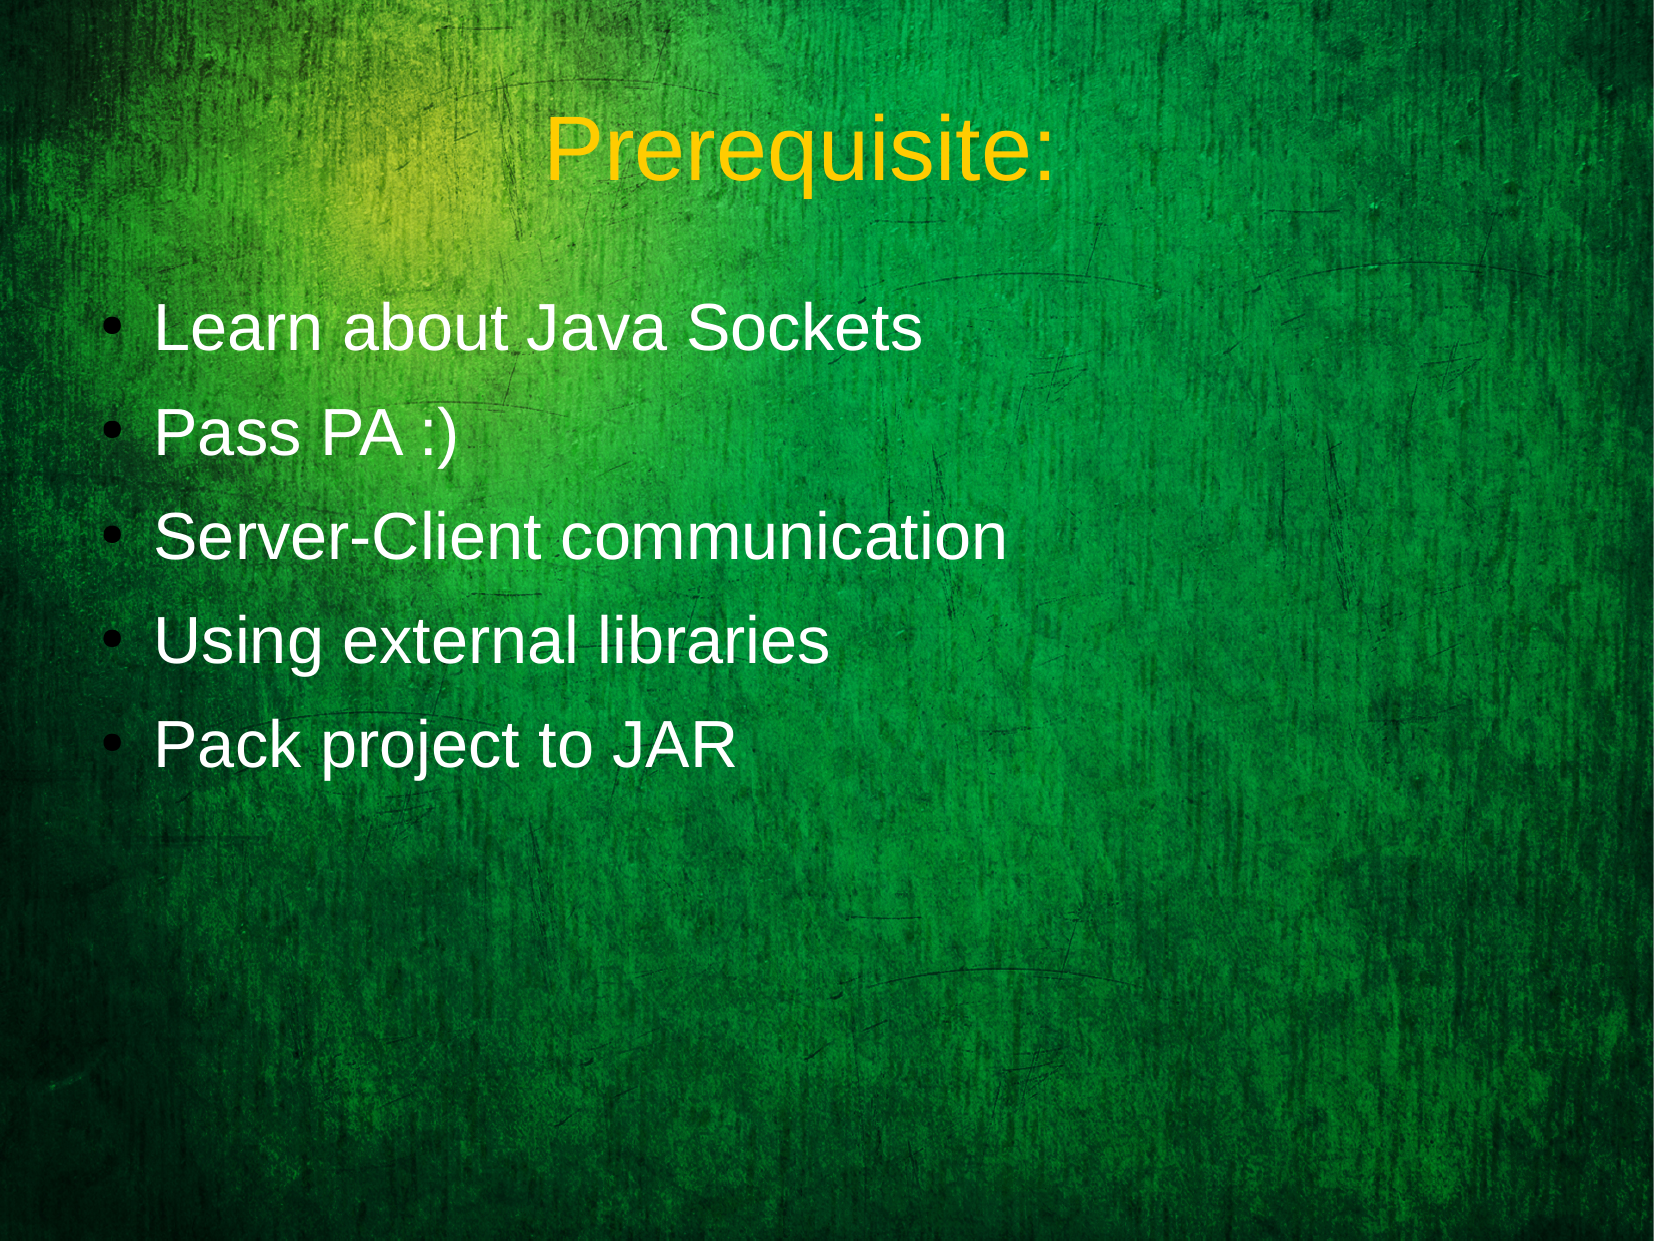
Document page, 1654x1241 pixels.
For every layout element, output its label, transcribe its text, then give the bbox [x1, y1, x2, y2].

title Prerequisite: [56, 45, 1546, 253]
picture [0, 0, 1654, 1241]
list Learn about Java Sockets Pass PA :) Server-Client communication Using external libraries Pack project to JAR [82, 290, 1571, 1010]
